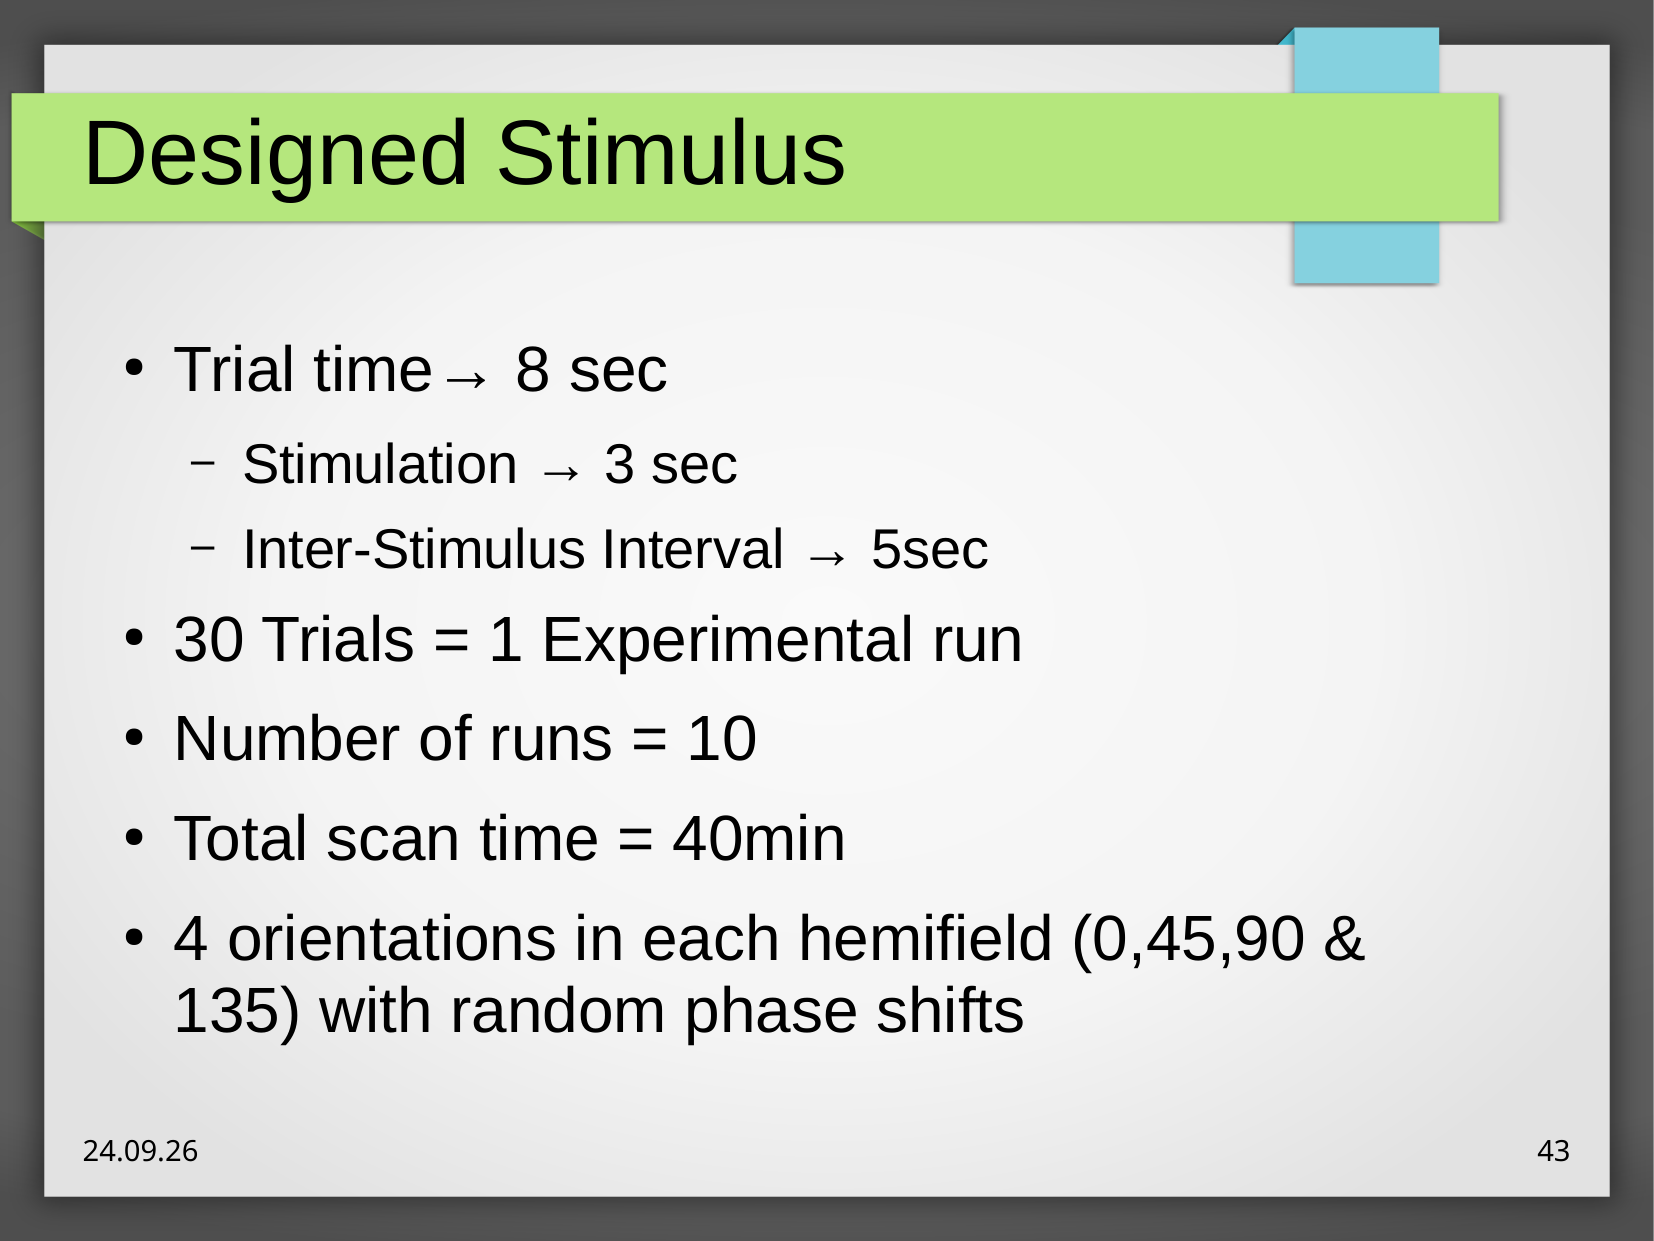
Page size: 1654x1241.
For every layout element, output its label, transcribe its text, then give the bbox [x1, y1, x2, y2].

picture [0, 0, 1654, 1241]
list Trial time→ 8 sec Stimulation → 3 sec Inter-Stimulus Interval → 5sec 30 Trials = 1 Experimental run Number of runs = 10 Total scan time = 40min 4 orientations in each hemifield (0,45,90 & 135) with random phase shifts [105, 333, 1426, 1053]
title Designed Stimulus [82, 49, 1571, 257]
